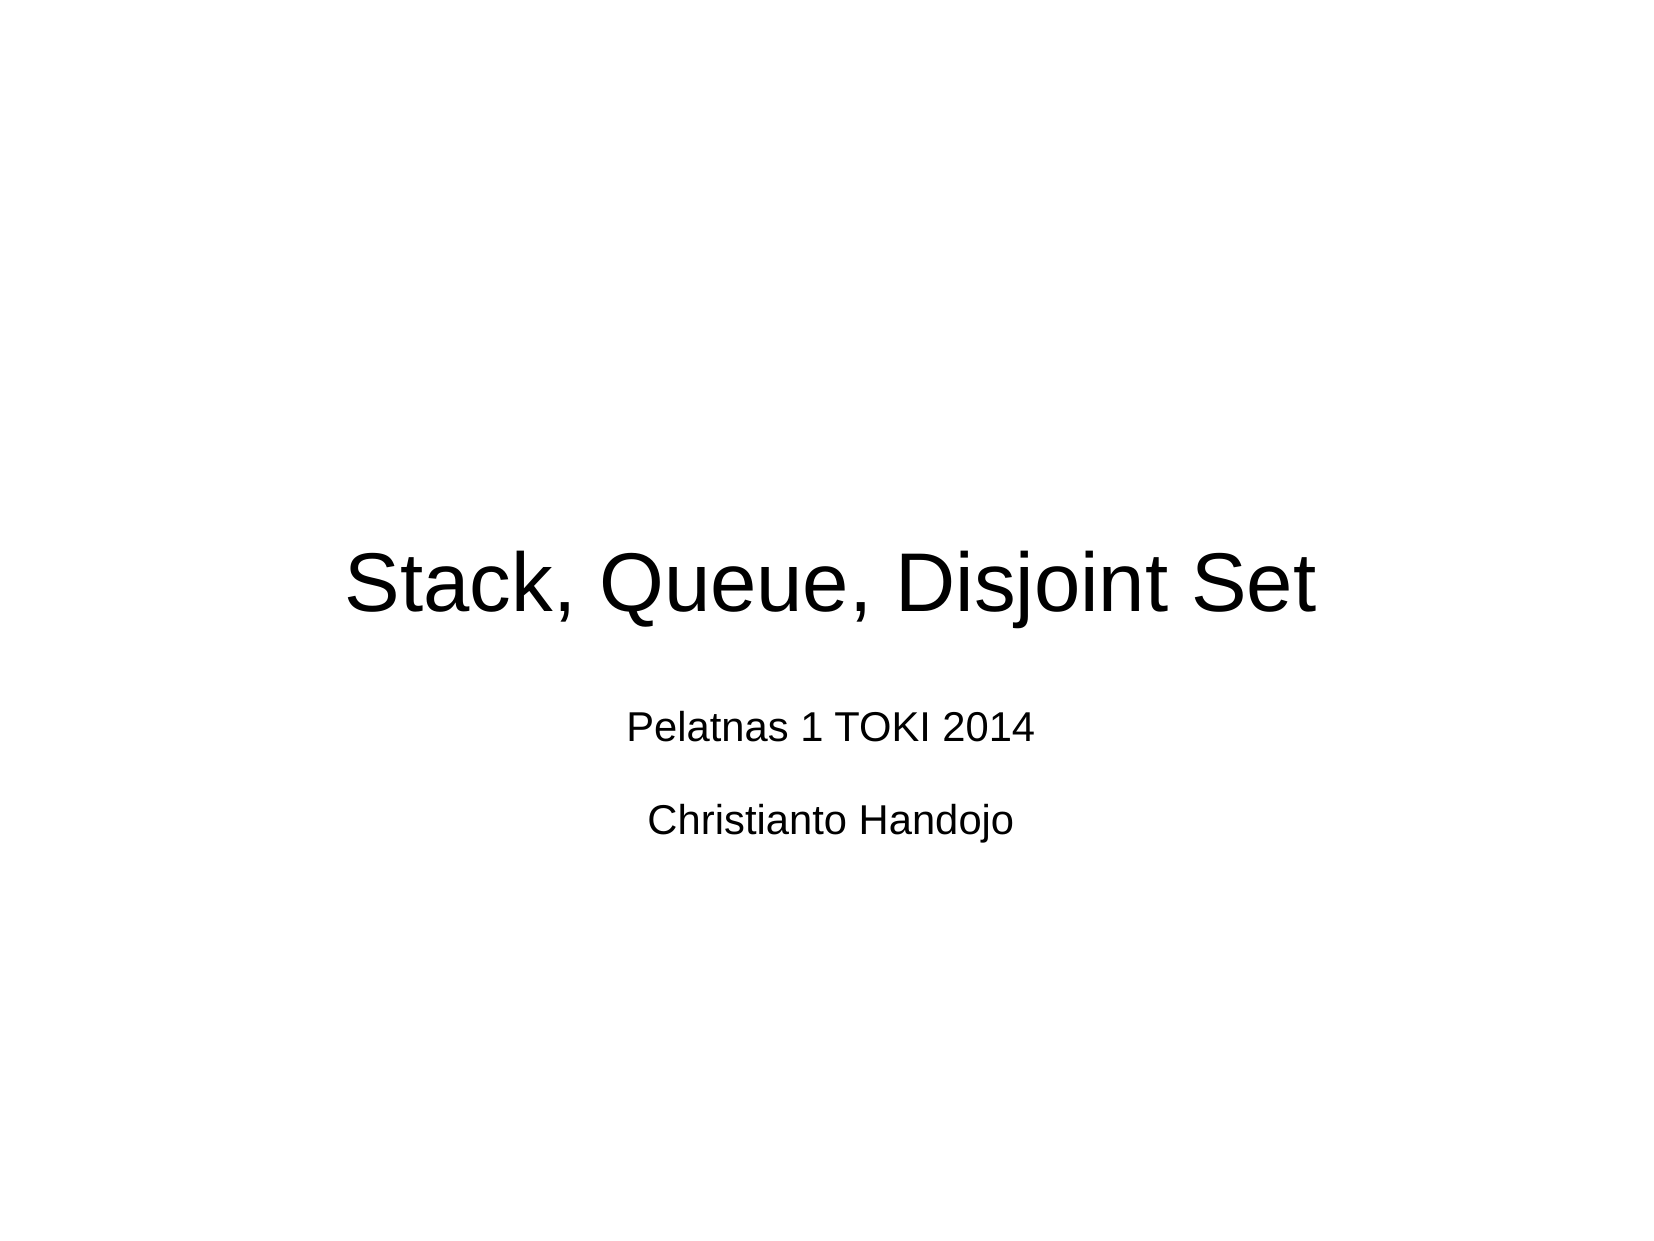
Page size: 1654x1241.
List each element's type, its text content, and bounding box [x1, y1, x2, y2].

subtitle Stack, Queue, Disjoint Set Pelatnas 1 TOKI 2014 Christianto Handojo [86, 210, 1576, 1170]
